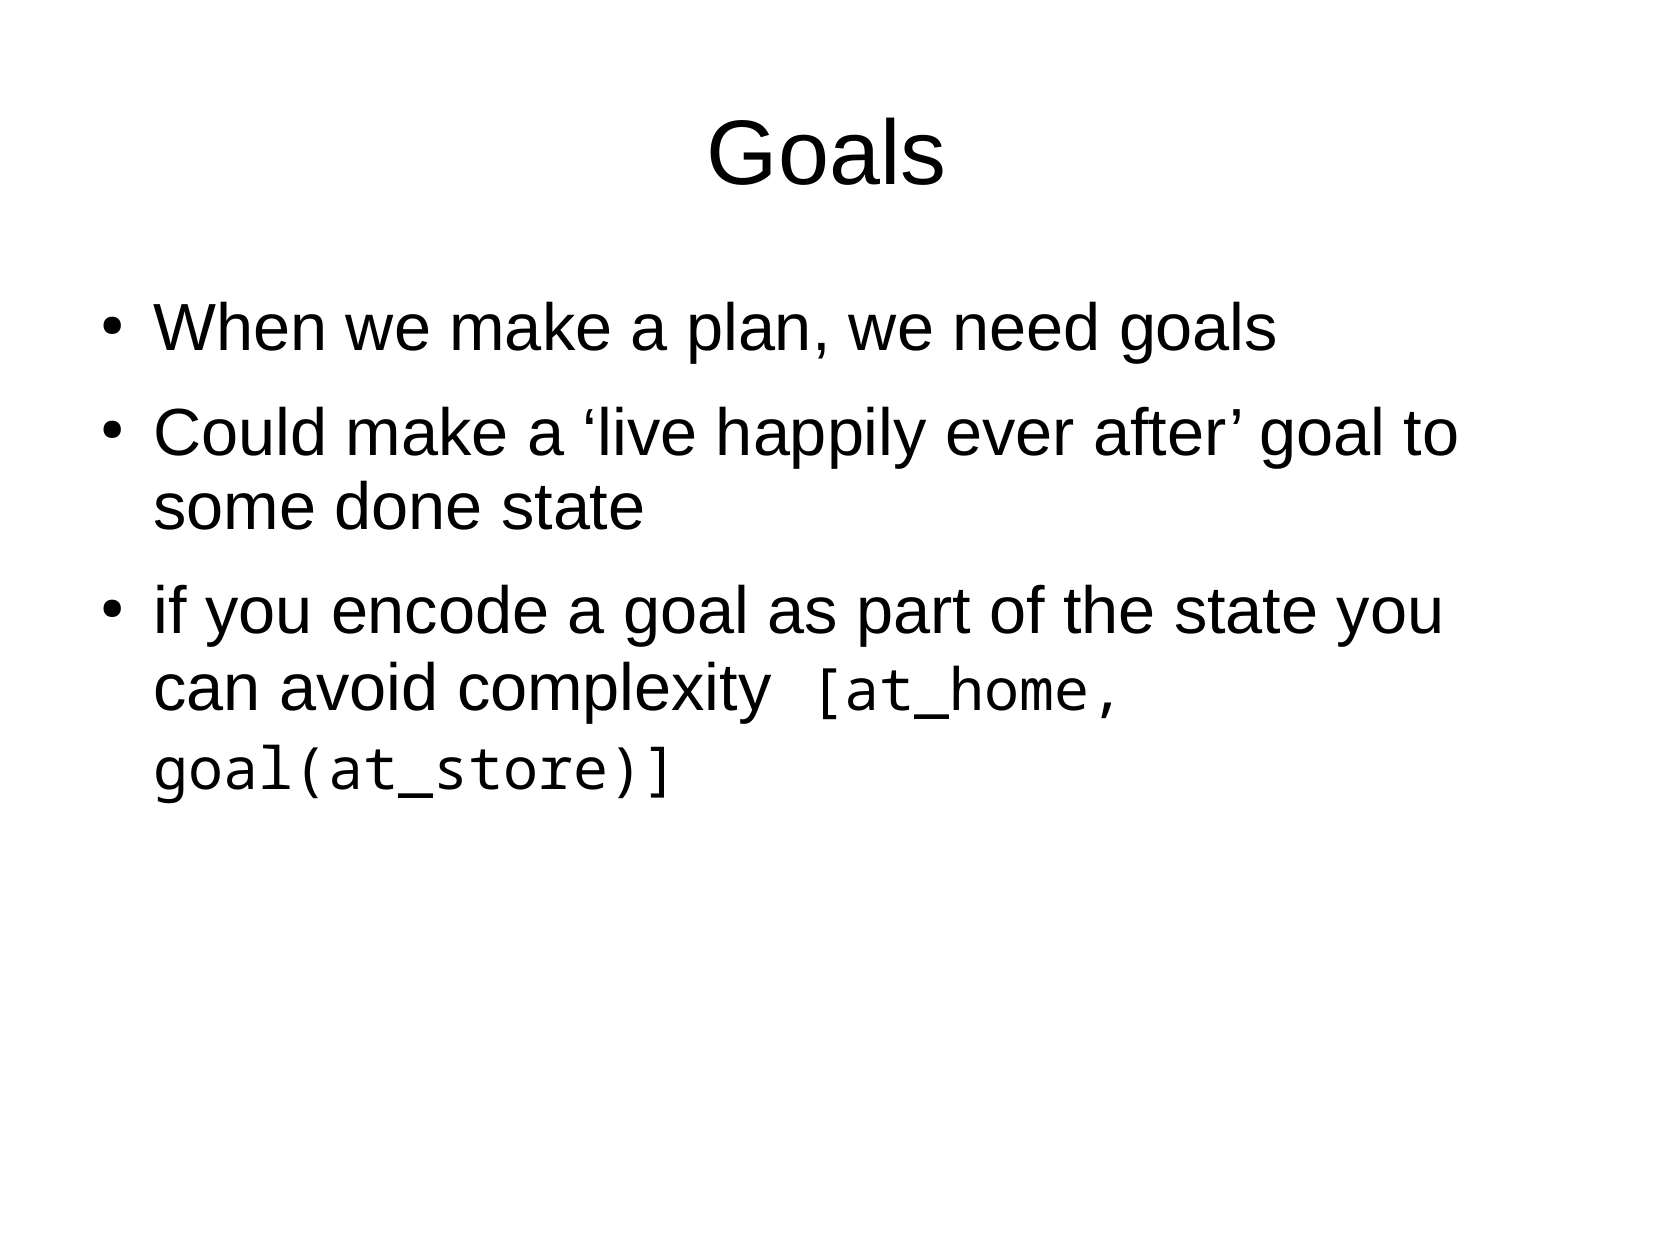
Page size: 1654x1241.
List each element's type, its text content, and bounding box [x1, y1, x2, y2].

title Goals [82, 49, 1571, 257]
list When we make a plan, we need goals Could make a ‘live happily ever after’ goal to some done state if you encode a goal as part of the state you can avoid complexity [at_home, goal(at_store)] [82, 290, 1571, 1010]
